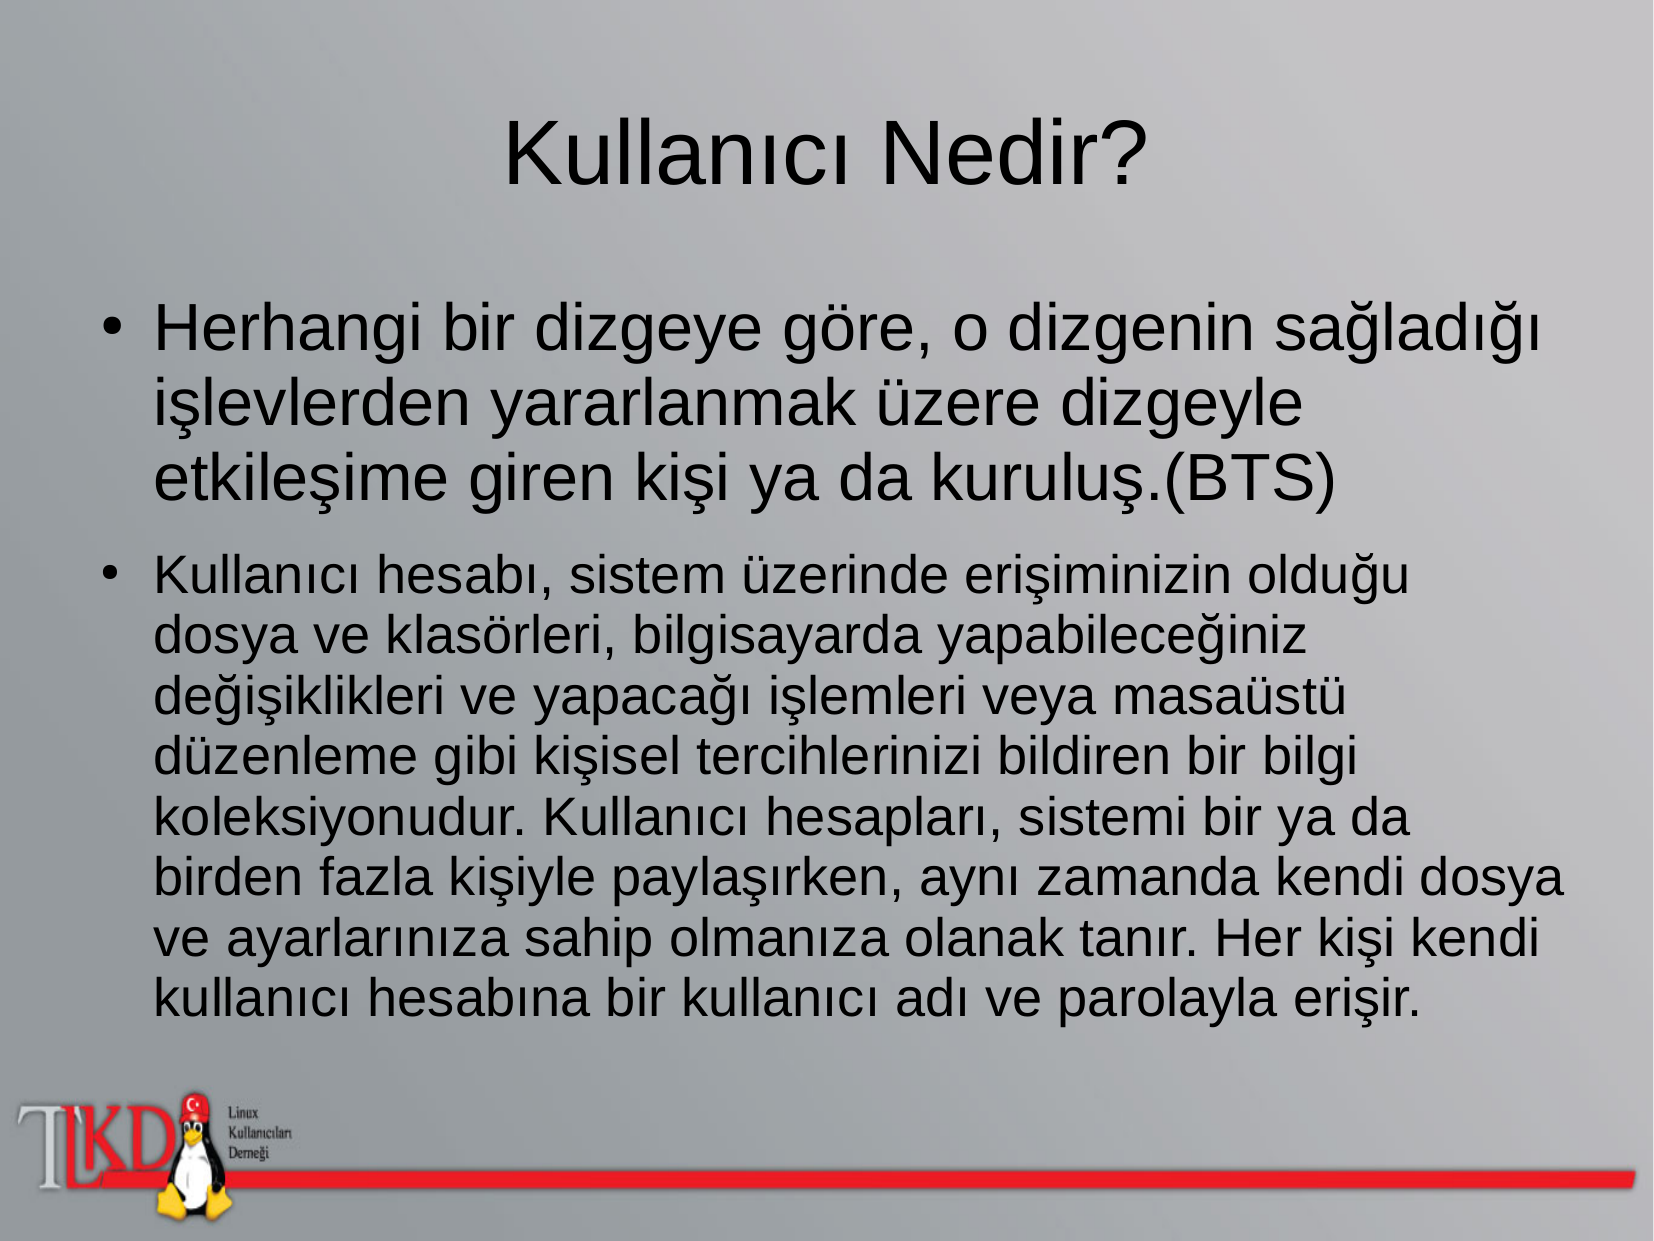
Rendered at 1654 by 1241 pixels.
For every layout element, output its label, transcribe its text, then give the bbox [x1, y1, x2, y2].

title Kullanıcı Nedir? [82, 56, 1571, 250]
picture [0, 0, 1654, 1241]
list Herhangi bir dizgeye göre, o dizgenin sağladığı işlevlerden yararlanmak üzere dizgeyle etkileşime giren kişi ya da kuruluş.(BTS) Kullanıcı hesabı, sistem üzerinde erişiminizin olduğu dosya ve klasörleri, bilgisayarda yapabileceğiniz değişiklikleri ve yapacağı işlemleri veya masaüstü düzenleme gibi kişisel tercihlerinizi bildiren bir bilgi koleksiyonudur. Kullanıcı hesapları, sistemi bir ya da birden fazla kişiyle paylaşırken, aynı zamanda kendi dosya ve ayarlarınıza sahip olmanıza olanak tanır. Her kişi kendi kullanıcı hesabına bir kullanıcı adı ve parolayla erişir. [82, 290, 1571, 1109]
